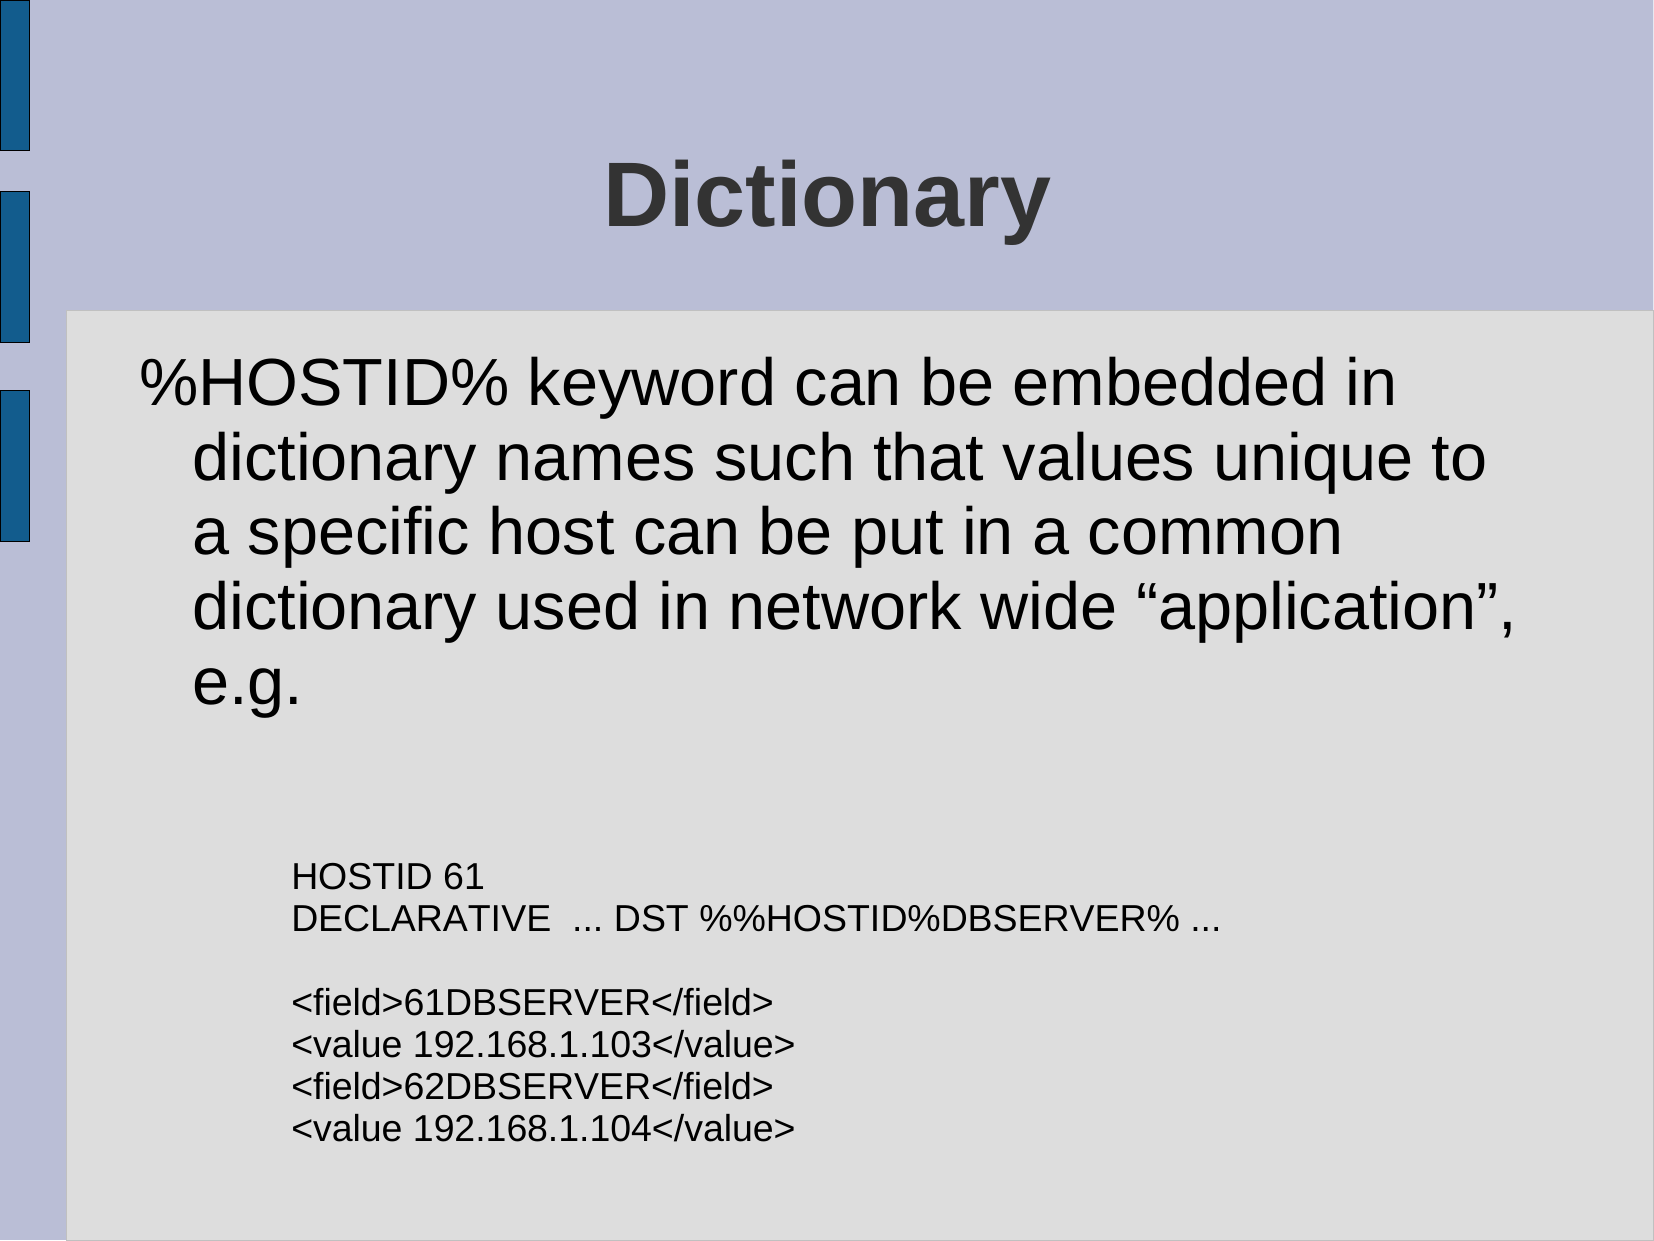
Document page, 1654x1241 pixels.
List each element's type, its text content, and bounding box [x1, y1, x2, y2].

list %HOSTID% keyword can be embedded in dictionary names such that values unique to a specific host can be put in a common dictionary used in network wide “application”, e.g. [121, 344, 1534, 1127]
text_box HOSTID 61 DECLARATIVE ... DST %%HOSTID%DBSERVER% ... <field>61DBSERVER</field> <value 192.168.1.103</value> <field>62DBSERVER</field> <value 192.168.1.104</value> [291, 855, 1459, 1198]
title Dictionary [121, 91, 1534, 299]
